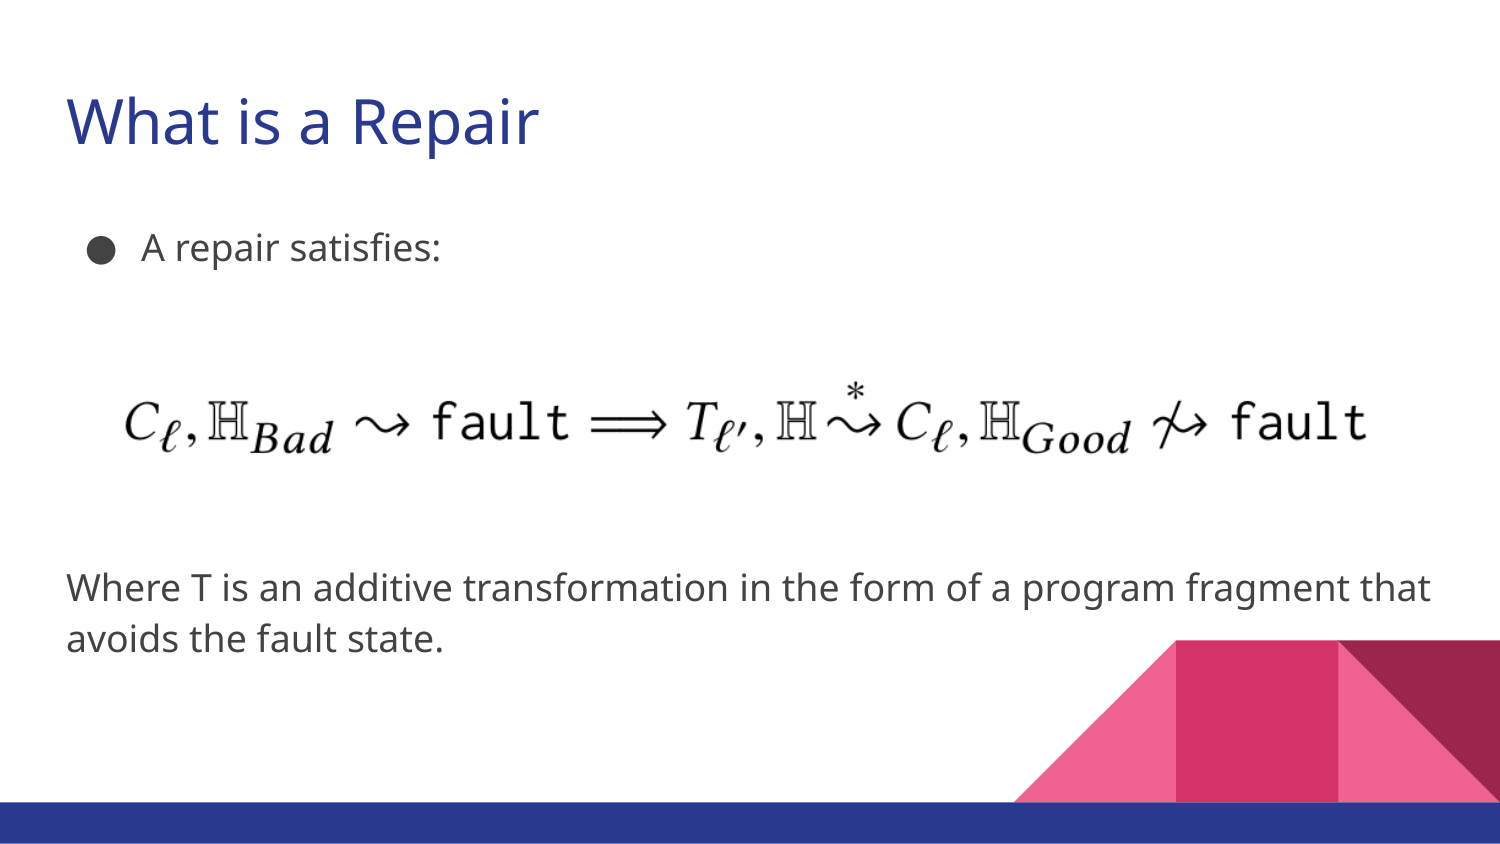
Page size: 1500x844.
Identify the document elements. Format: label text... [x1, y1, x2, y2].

title What is a Repair [51, 67, 1449, 167]
list A repair satisfies: Where T is an additive transformation in the form of a program fragment that avoids the fault state. [51, 201, 1449, 750]
picture [105, 364, 1395, 479]
